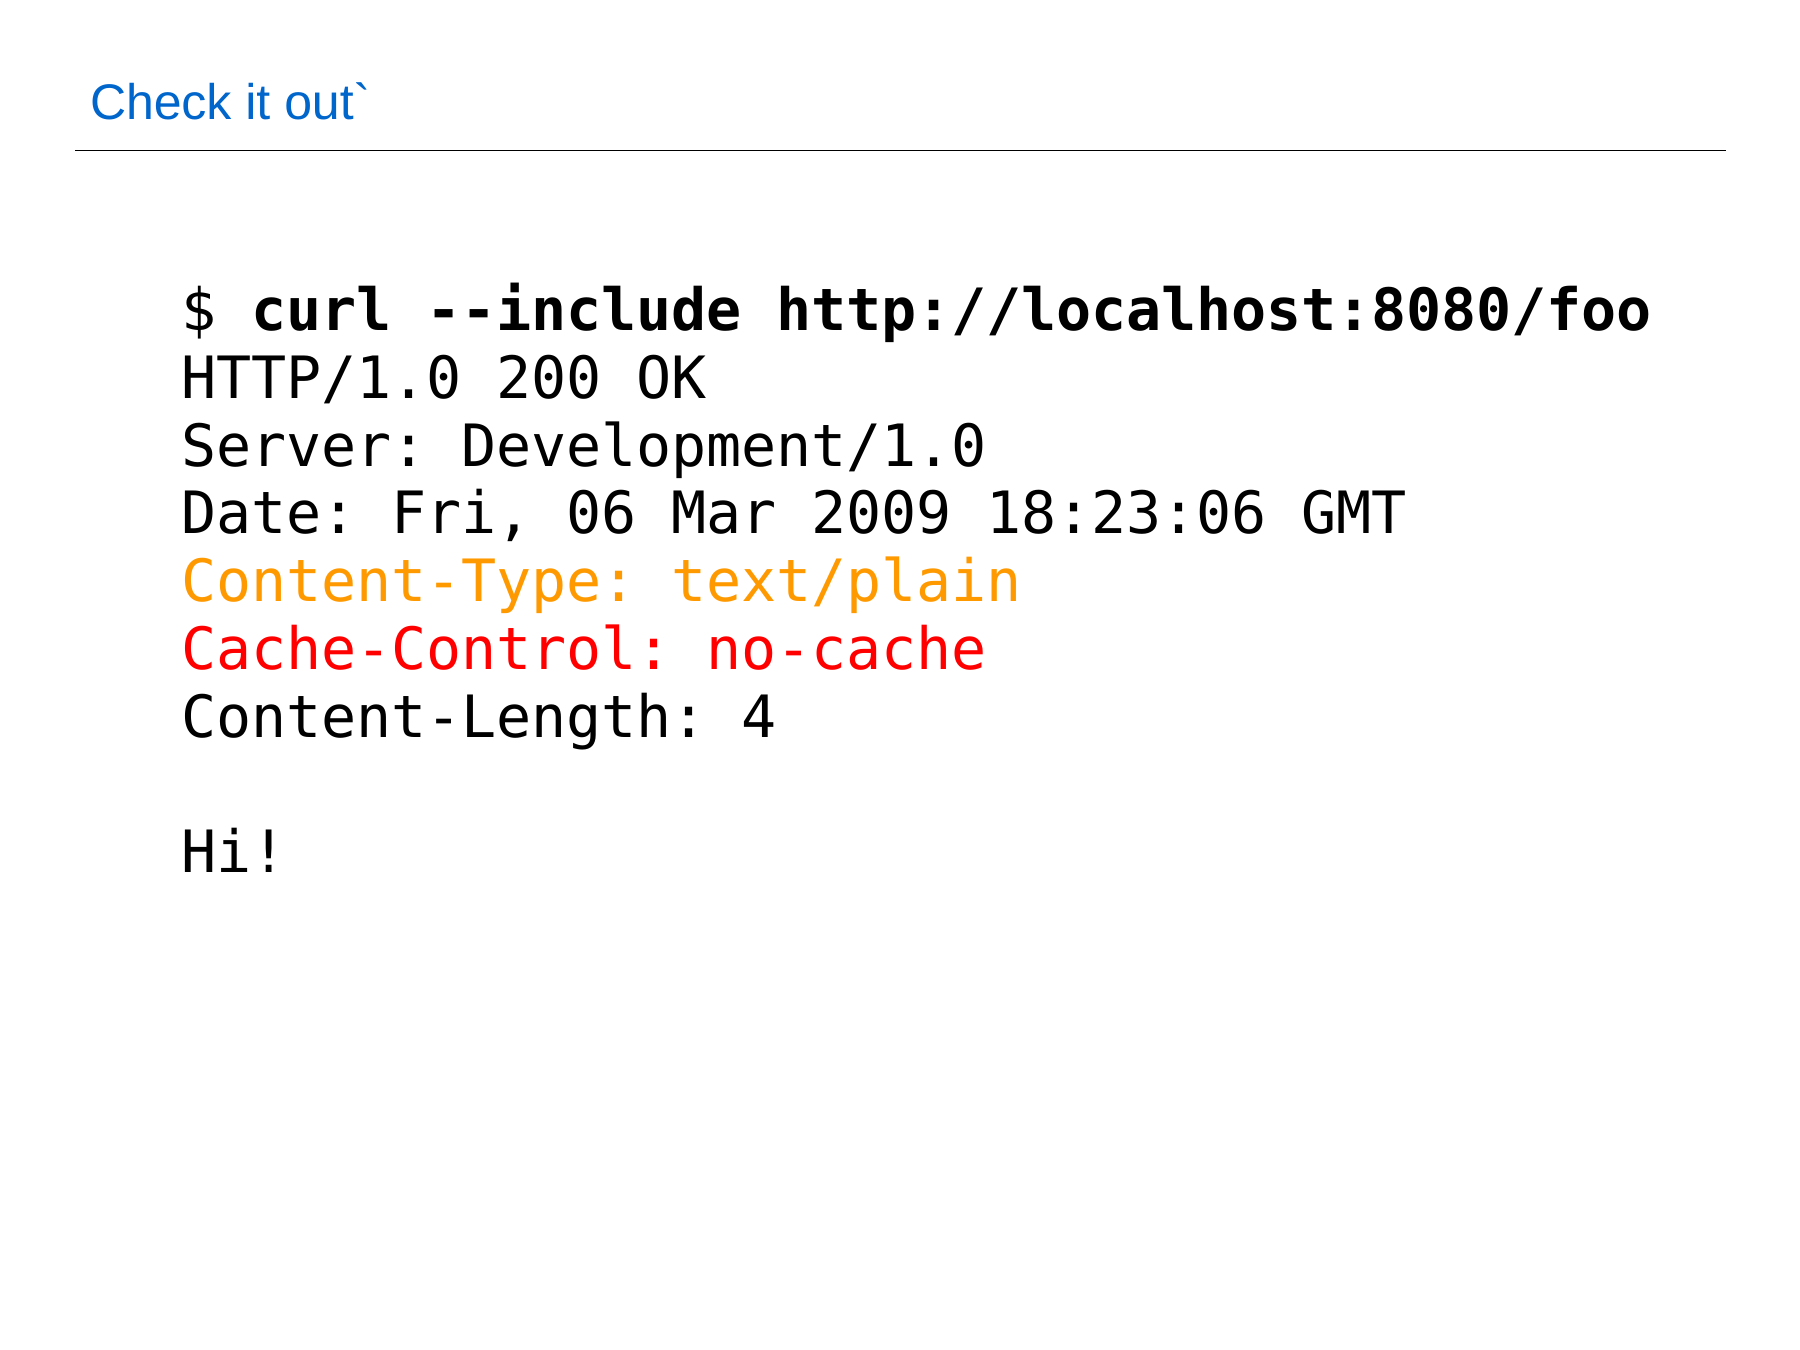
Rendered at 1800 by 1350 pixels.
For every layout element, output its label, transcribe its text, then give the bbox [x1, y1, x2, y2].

title Check it out` [90, 61, 1710, 149]
text_box $ curl --include http://localhost:8080/foo HTTP/1.0 200 OK Server: Development/1.0 Date: Fri, 06 Mar 2009 18:23:06 GMT Content-Type: text/plain Cache-Control: no-cache Content-Length: 4 Hi! [166, 269, 1800, 962]
